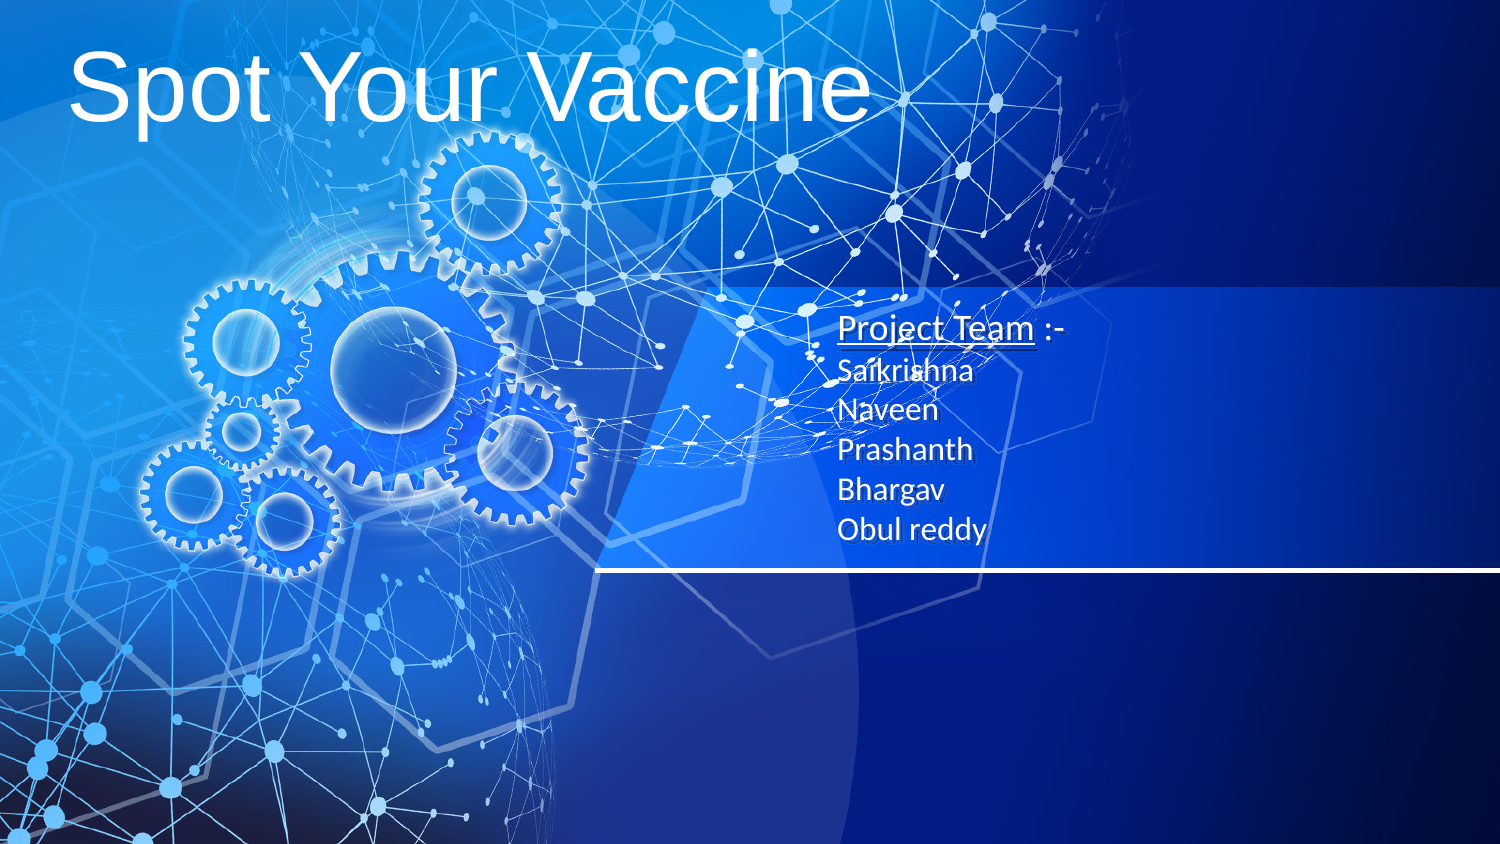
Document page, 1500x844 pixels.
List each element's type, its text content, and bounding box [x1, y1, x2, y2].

picture [0, 0, 1500, 844]
text_box Spot Your Vaccine [23, 23, 1099, 189]
title Project Team :- Saikrishna Naveen Prashanth Bhargav Obul reddy [732, 295, 1489, 556]
